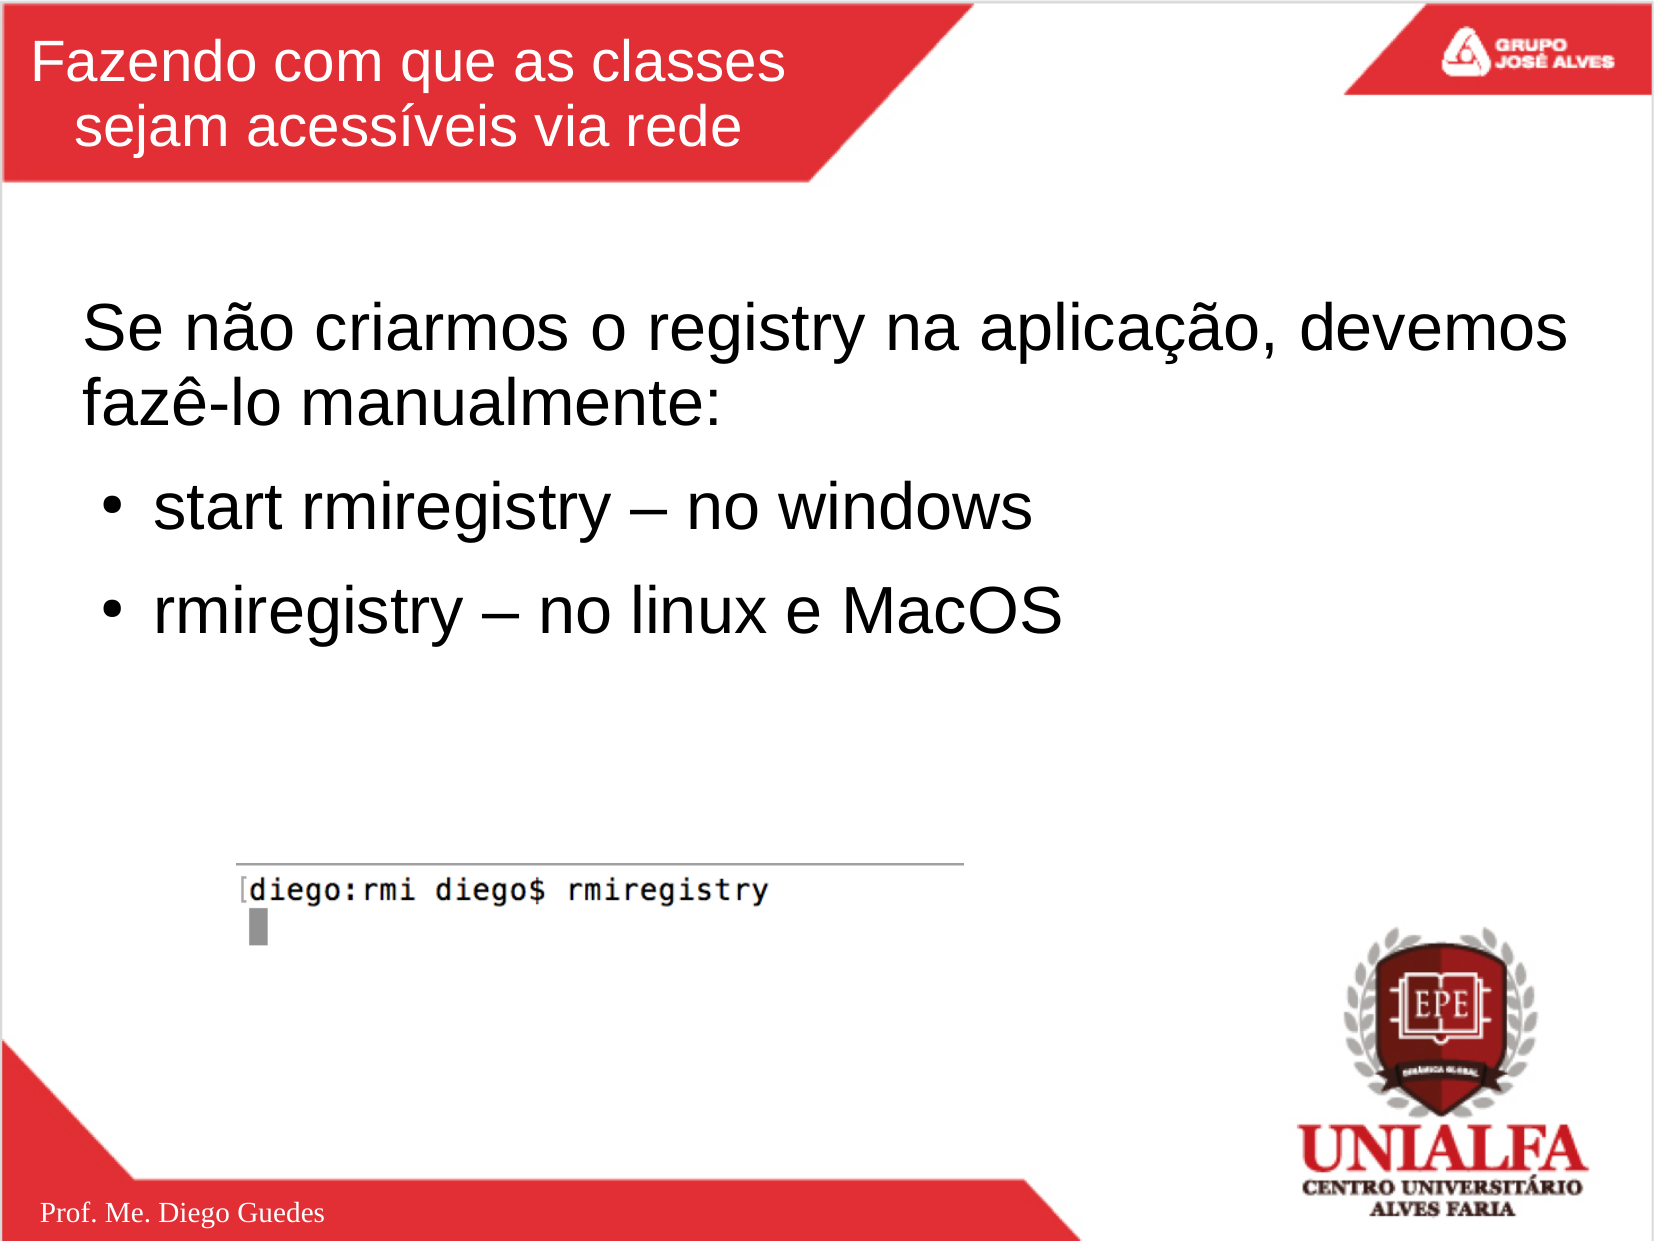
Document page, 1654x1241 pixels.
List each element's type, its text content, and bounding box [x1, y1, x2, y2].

title Fazendo com que as classes sejam acessíveis via rede [10, 0, 808, 187]
list Se não criarmos o registry na aplicação, devemos fazê-lo manualmente: start rmiregistry – no windows rmiregistry – no linux e MacOS [82, 290, 1571, 1010]
picture [0, 0, 1654, 1241]
